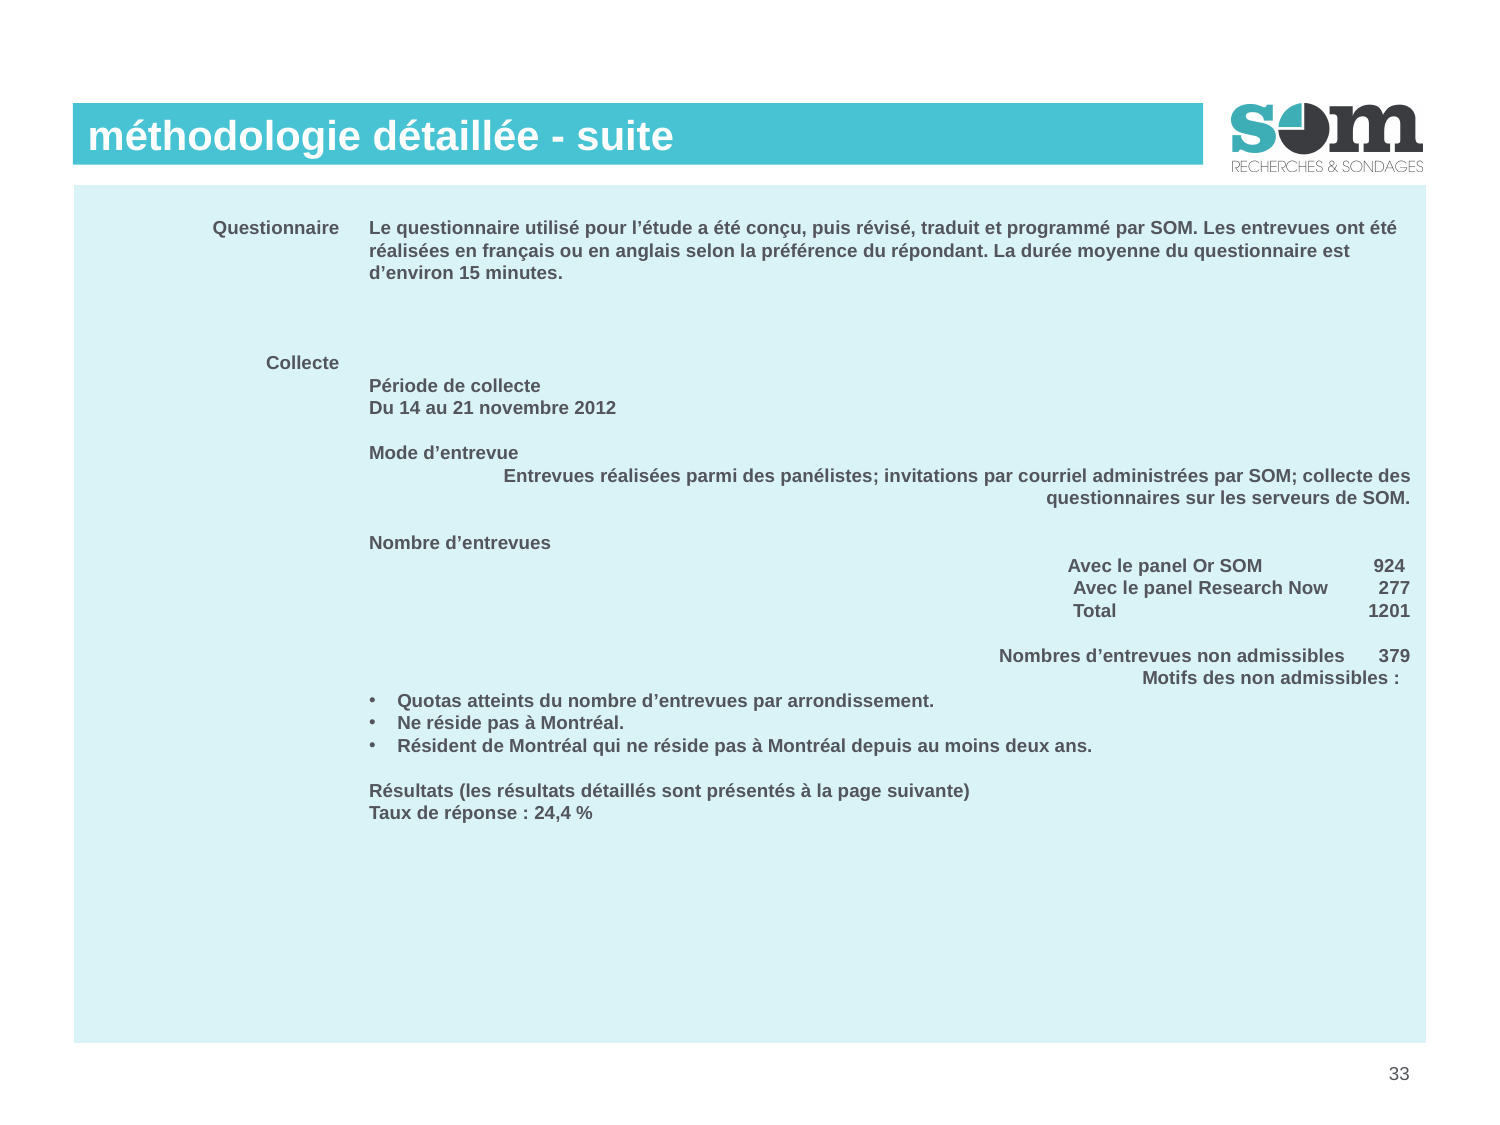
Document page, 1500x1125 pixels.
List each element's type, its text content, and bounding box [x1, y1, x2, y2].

list Questionnaire Collecte [74, 185, 355, 1043]
slide_number <numéro> [1074, 1042, 1425, 1103]
title méthodologie détaillée - suite [72, 103, 1204, 165]
list Le questionnaire utilisé pour l’étude a été conçu, puis révisé, traduit et programmé par SOM. Les entrevues ont été réalisées en français ou en anglais selon la préférence du répondant. La durée moyenne du questionnaire est d’environ 15 minutes. Période de collecte Du 14 au 21 novembre 2012 Mode d’entrevue Entrevues réalisées parmi des panélistes; invitations par courriel administrées par SOM; collecte des questionnaires sur les serveurs de SOM. Nombre d’entrevues Avec le panel Or SOM 924 Avec le panel Research Now 277 Total 1201 Nombres d’entrevues non admissibles 379 Motifs des non admissibles : Quotas atteints du nombre d’entrevues par arrondissement. Ne réside pas à Montréal. Résident de Montréal qui ne réside pas à Montréal depuis au moins deux ans. Résultats (les résultats détaillés sont présentés à la page suivante) Taux de réponse : 24,4 % [355, 185, 1426, 1043]
picture [1231, 103, 1423, 172]
